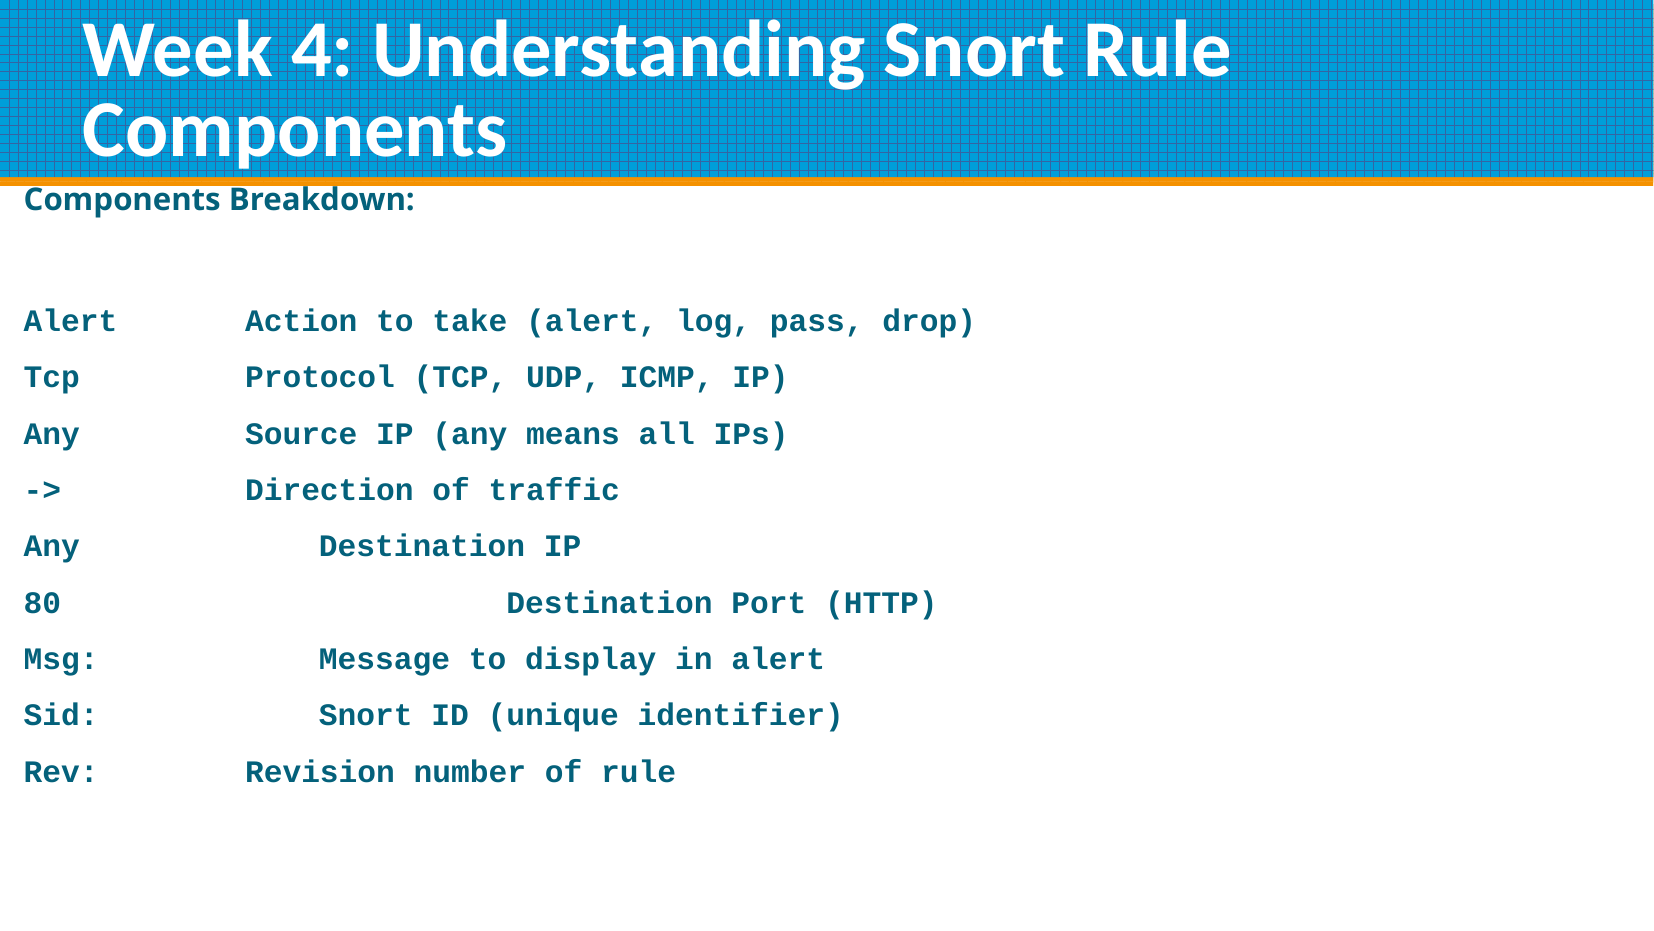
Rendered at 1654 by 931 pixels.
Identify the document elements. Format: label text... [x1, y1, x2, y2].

list Components Breakdown: Alert Action to take (alert, log, pass, drop) Tcp Protocol (TCP, UDP, ICMP, IP) Any Source IP (any means all IPs) -> Direction of traffic Any Destination IP 80 Destination Port (HTTP) Msg: Message to display in alert Sid: Snort ID (unique identifier) Rev: Revision number of rule [23, 177, 1595, 916]
title Week 4: Understanding Snort Rule Components [82, 14, 1654, 178]
